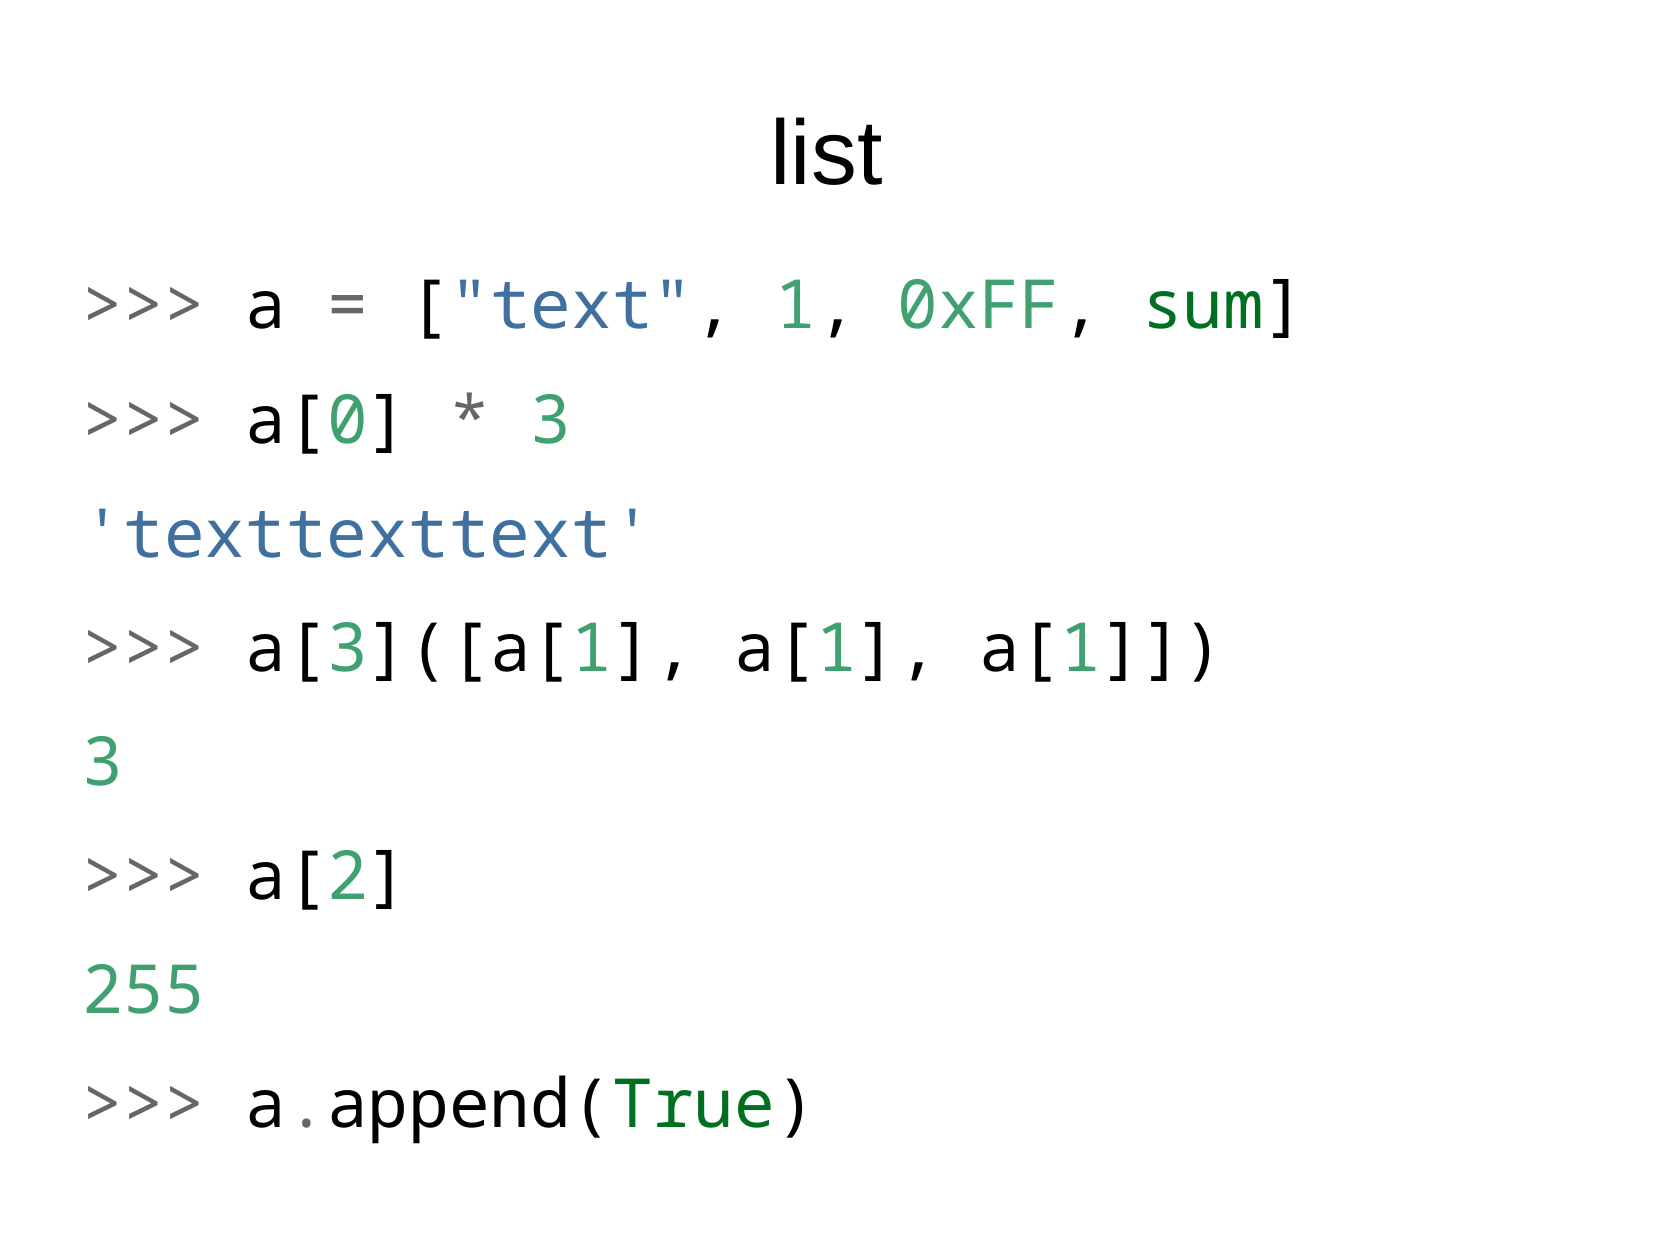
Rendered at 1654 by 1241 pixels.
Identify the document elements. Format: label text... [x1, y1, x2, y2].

title list [82, 49, 1571, 256]
list >>> a = ["text", 1, 0xFF, sum] >>> a[0] * 3 'texttexttext' >>> a[3]([a[1], a[1], a[1]]) 3 >>> a[2] 255 >>> a.append(True) [82, 256, 1571, 1156]
